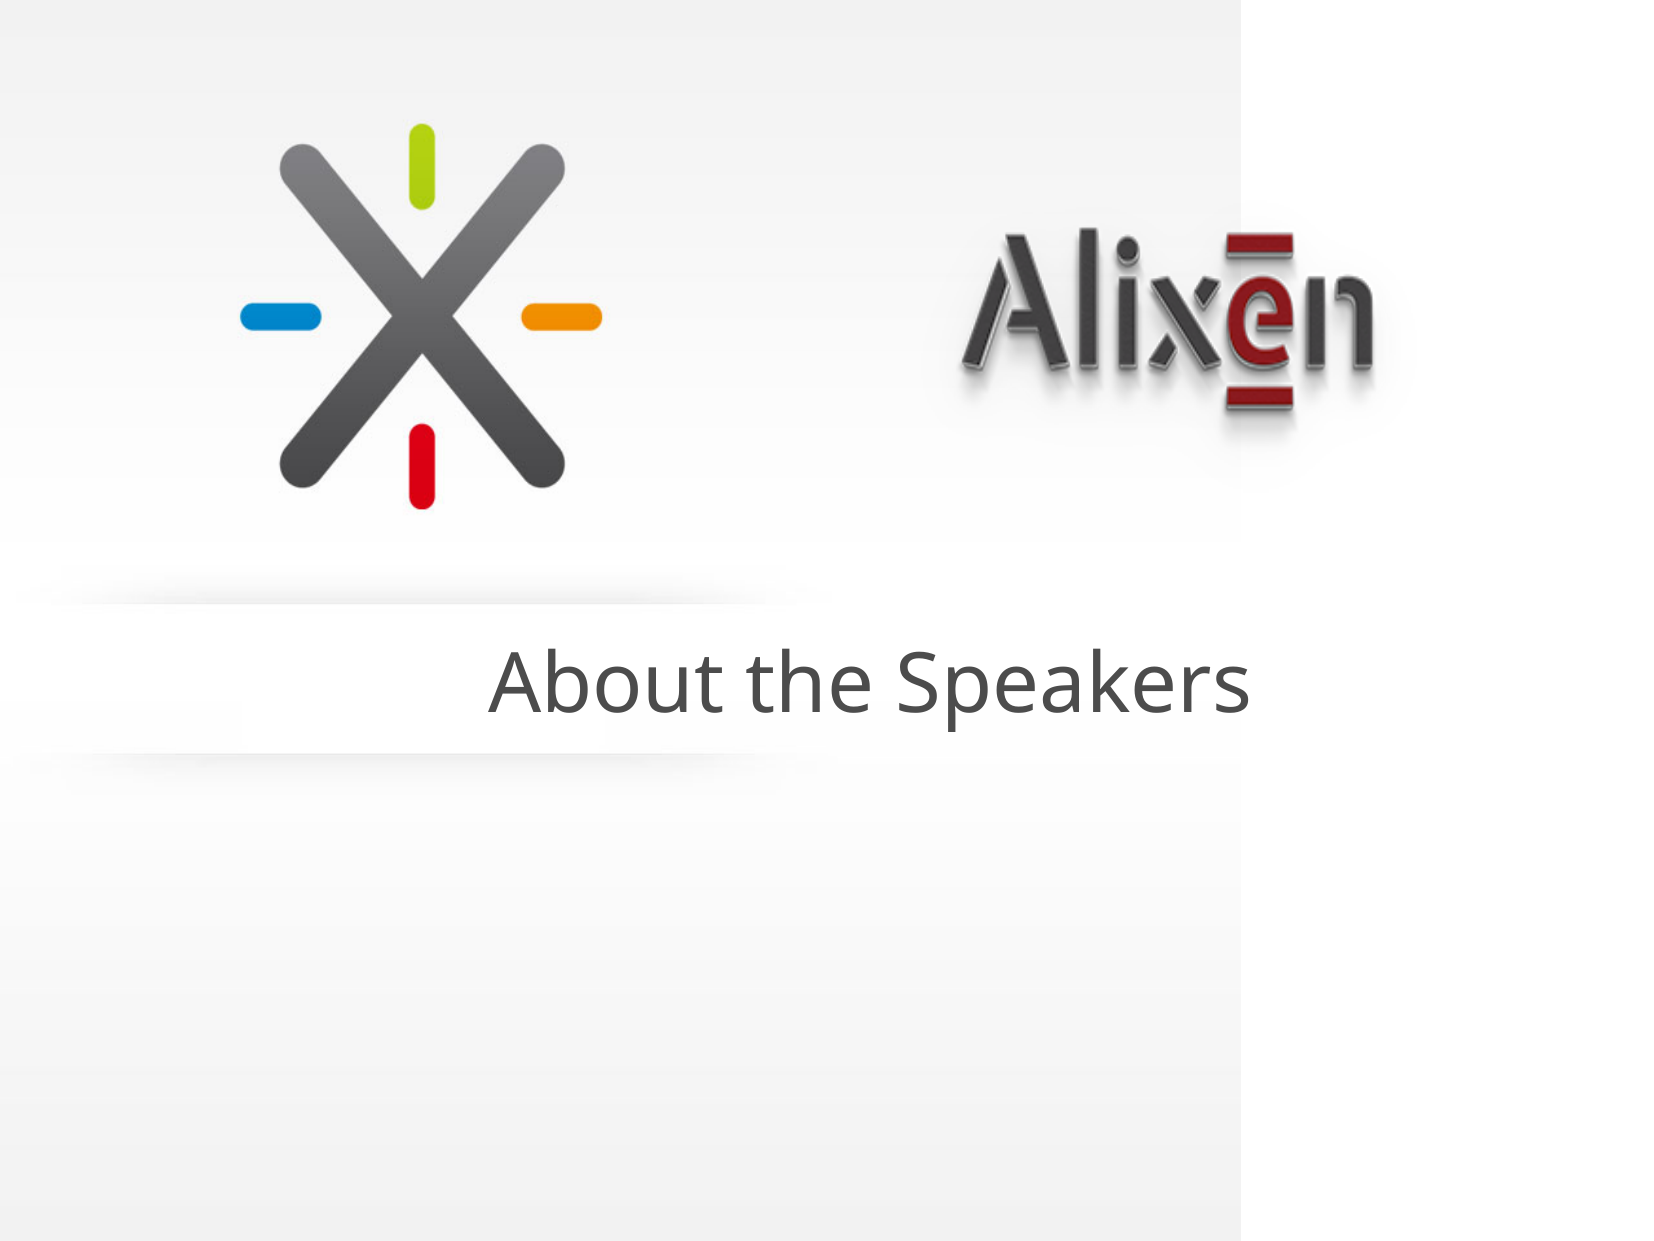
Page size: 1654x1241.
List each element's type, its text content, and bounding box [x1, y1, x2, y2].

title About the Speakers [453, 604, 1288, 757]
picture [0, 0, 1418, 1241]
